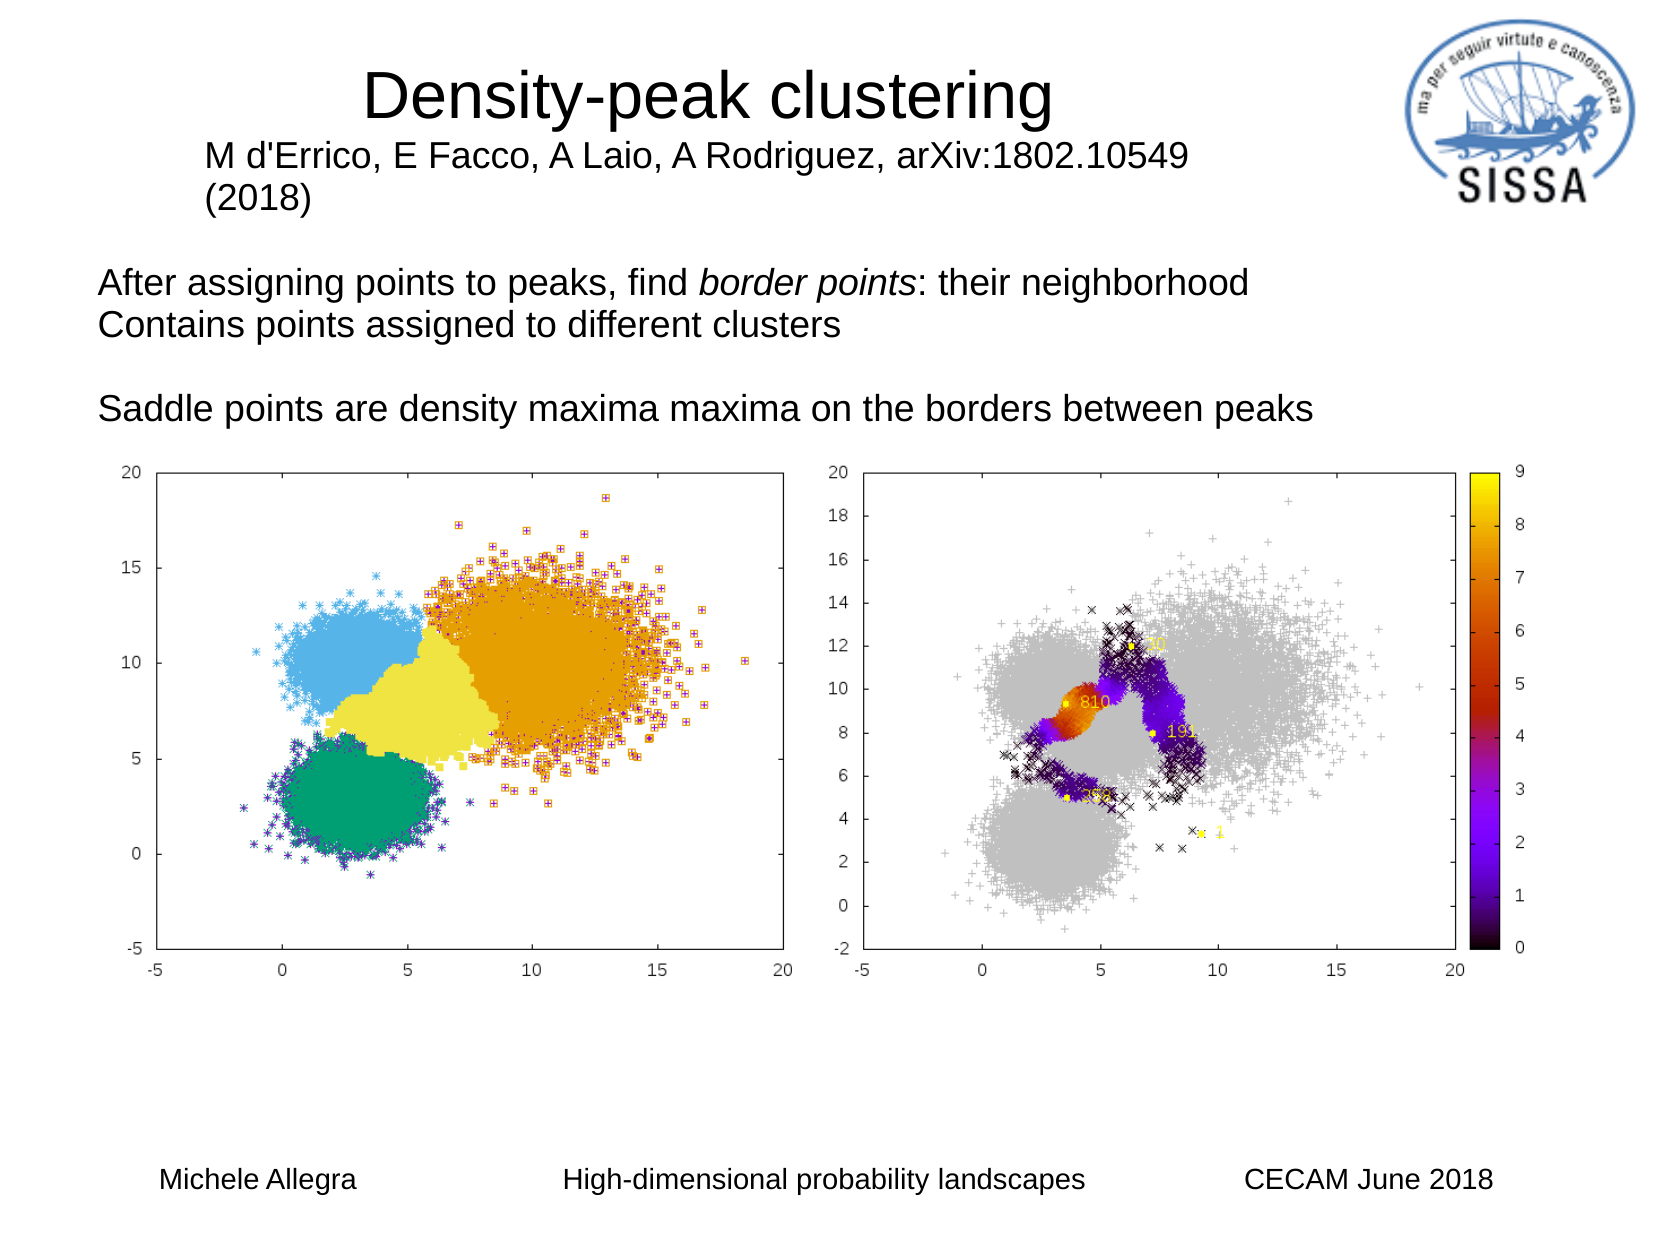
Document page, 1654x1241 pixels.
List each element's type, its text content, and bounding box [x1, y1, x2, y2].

picture [94, 450, 1524, 993]
title Michele Allegra High-dimensional probability landscapes CECAM June 2018 [82, 1141, 1571, 1217]
picture [1391, 16, 1652, 207]
text_box After assigning points to peaks, find border points: their neighborhood Contains points assigned to different clusters Saddle points are density maxima maxima on the borders between peaks [82, 253, 1382, 516]
title Density-peak clustering [82, 44, 1335, 147]
text_box M d'Errico, E Facco, A Laio, A Rodriguez, arXiv:1802.10549 (2018) [189, 127, 1323, 226]
